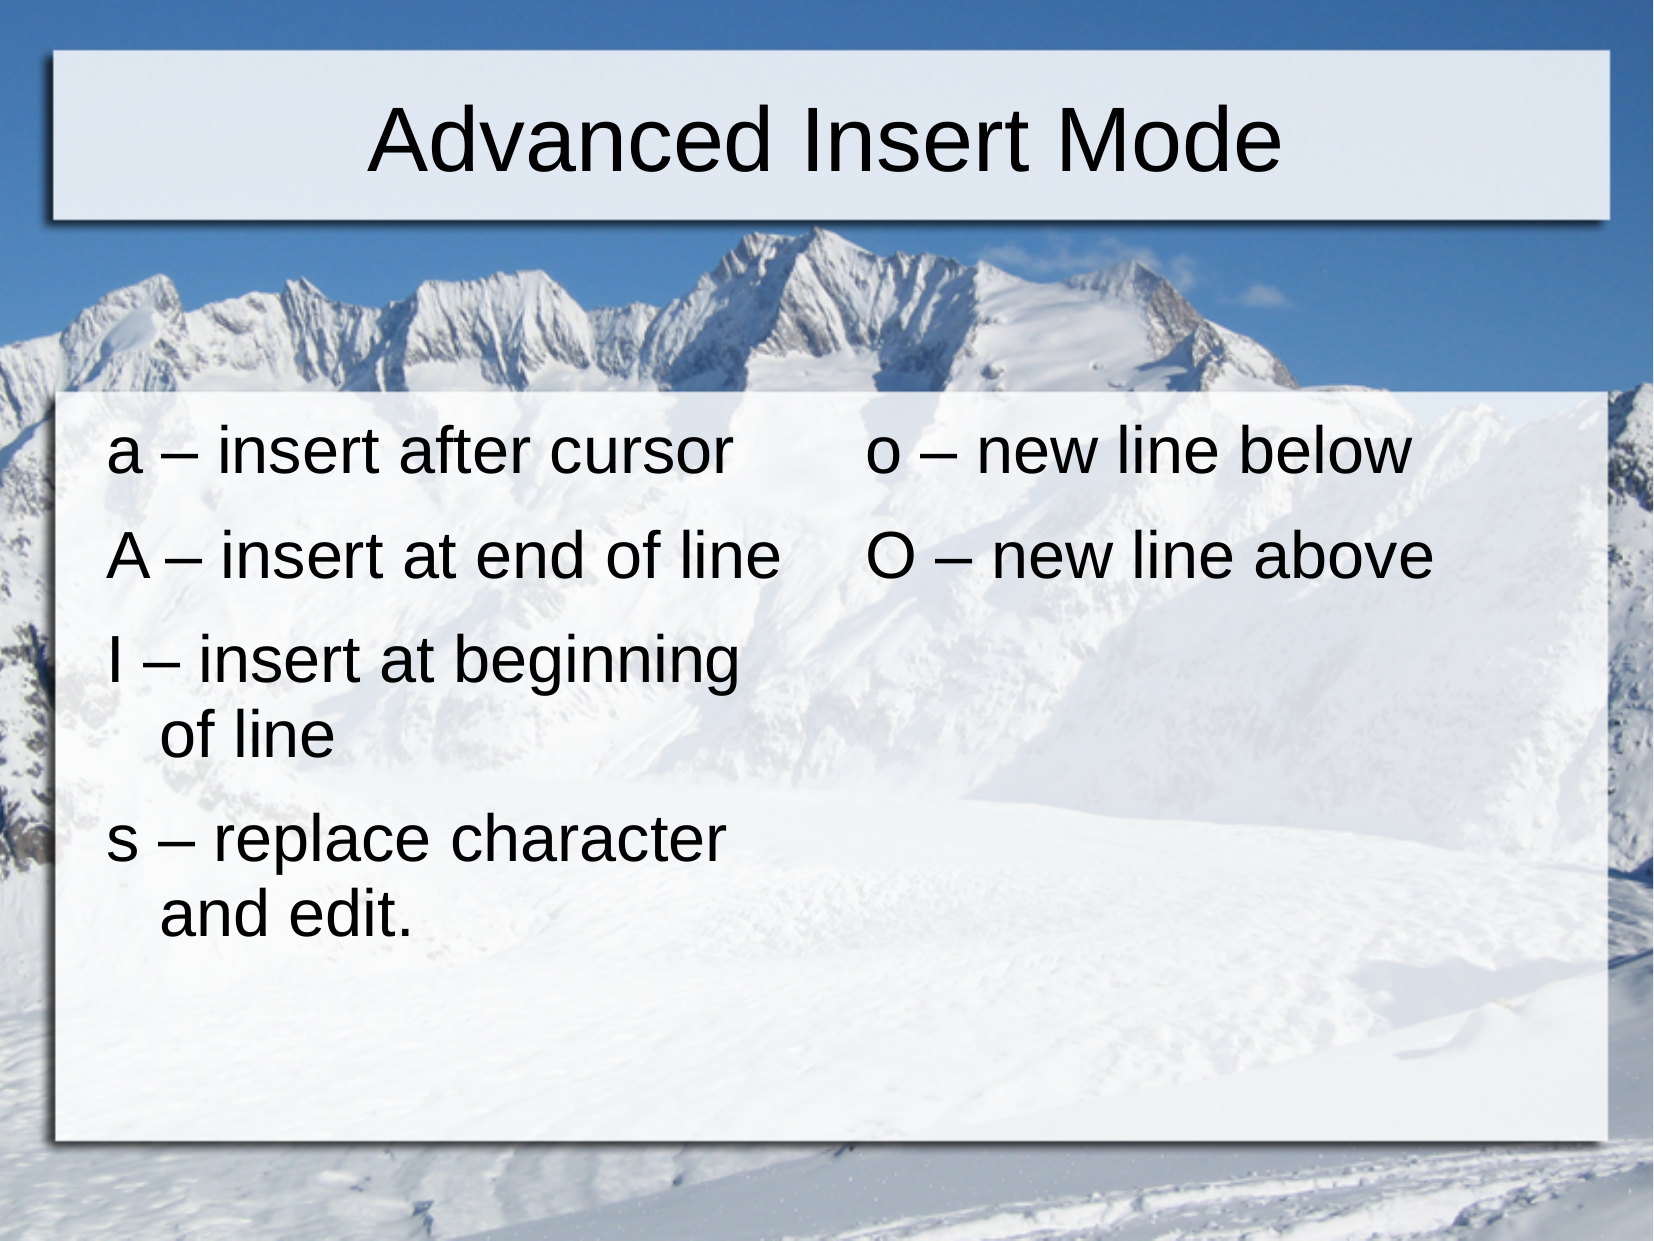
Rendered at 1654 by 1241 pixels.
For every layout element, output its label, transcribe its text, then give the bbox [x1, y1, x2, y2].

title Advanced Insert Mode [58, 61, 1594, 219]
picture [0, 0, 1654, 1241]
list o – new line below O – new line above [847, 413, 1571, 1126]
list a – insert after cursor A – insert at end of line I – insert at beginning of line s – replace character and edit. [88, 413, 812, 1126]
